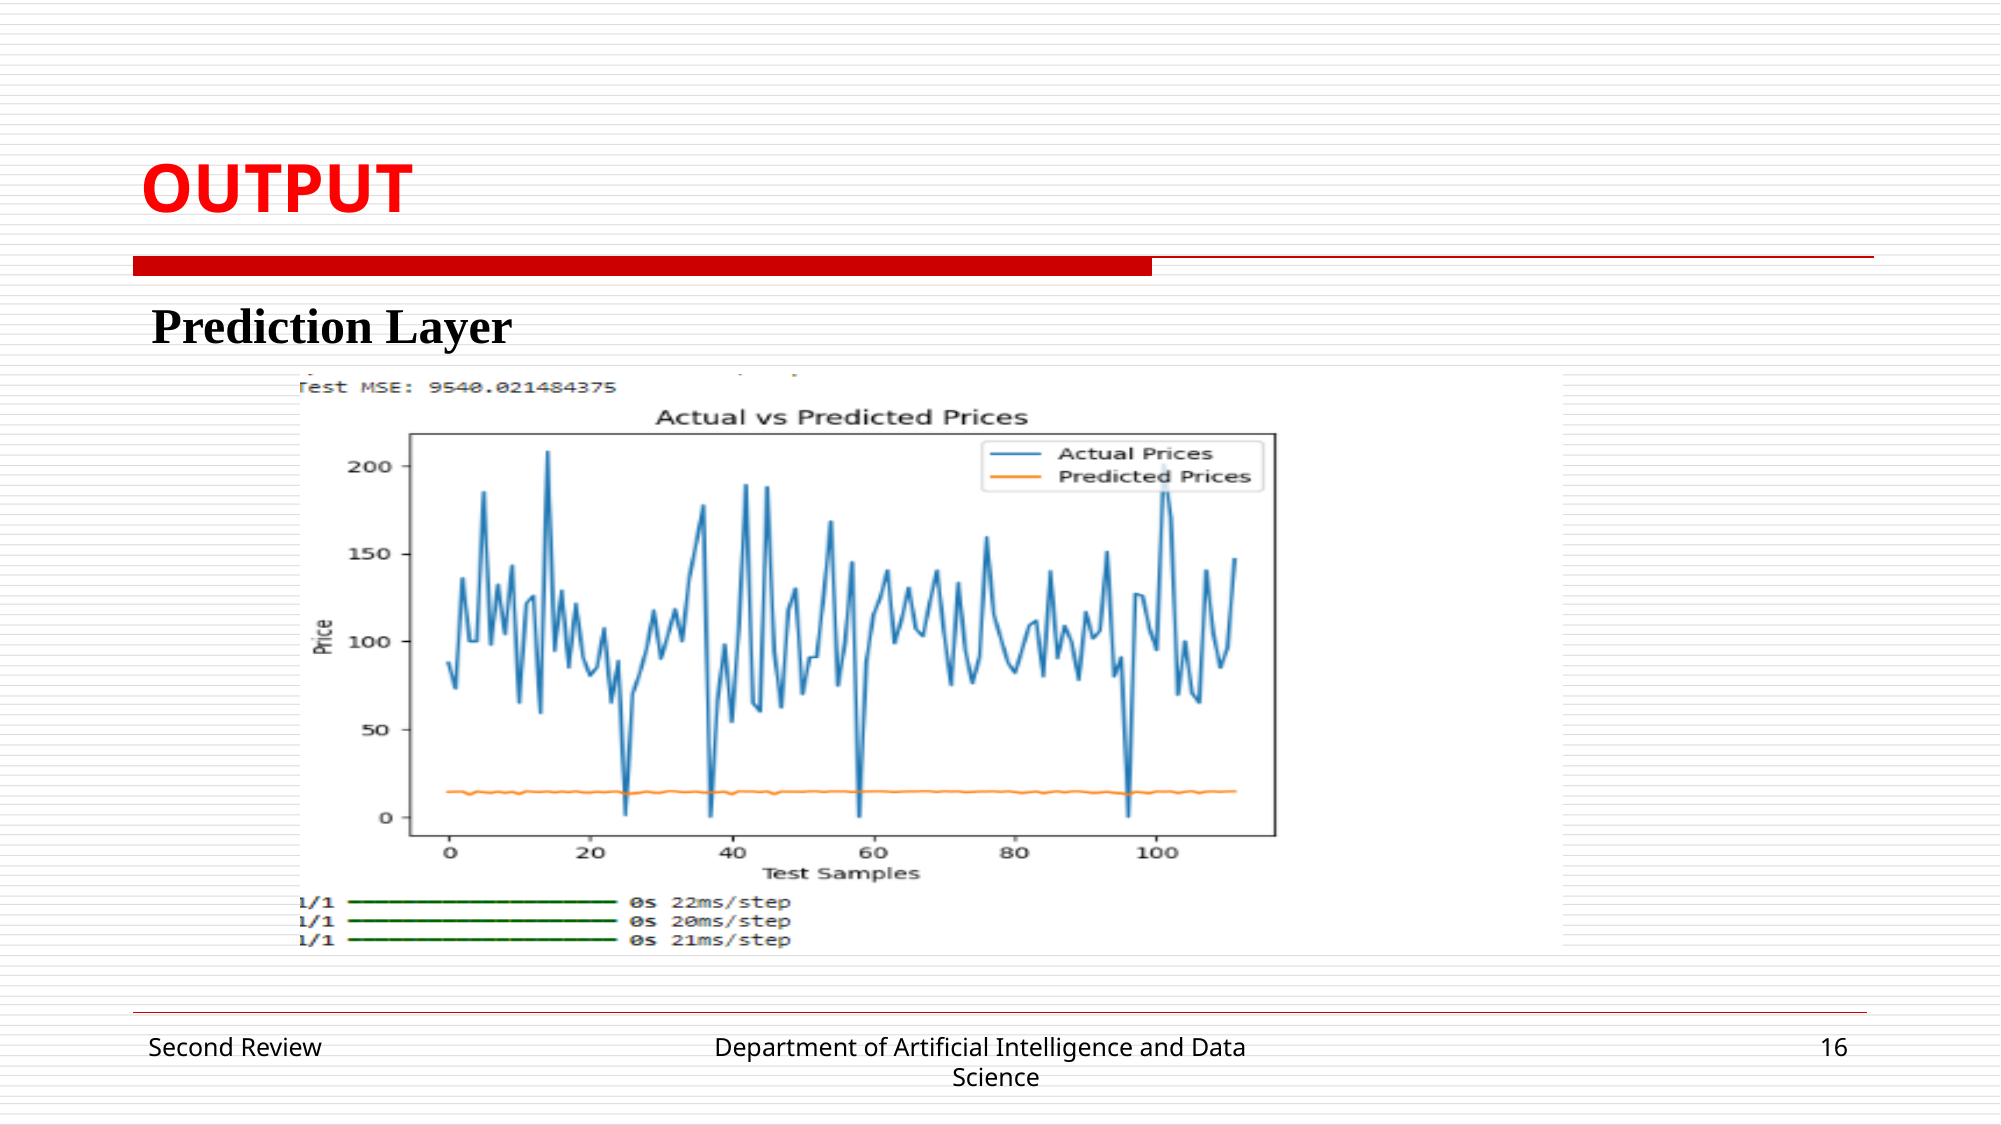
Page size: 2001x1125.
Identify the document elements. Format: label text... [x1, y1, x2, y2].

title OUTPUT [138, 144, 1862, 335]
slide_number Second Review [146, 1029, 378, 1125]
text_box Prediction Layer [149, 291, 1036, 538]
footer Department of Artificial Intelligence and Data Science [701, 1029, 1288, 1125]
slide_number <number> [1813, 1029, 1861, 1125]
picture [0, 0, 2000, 1125]
